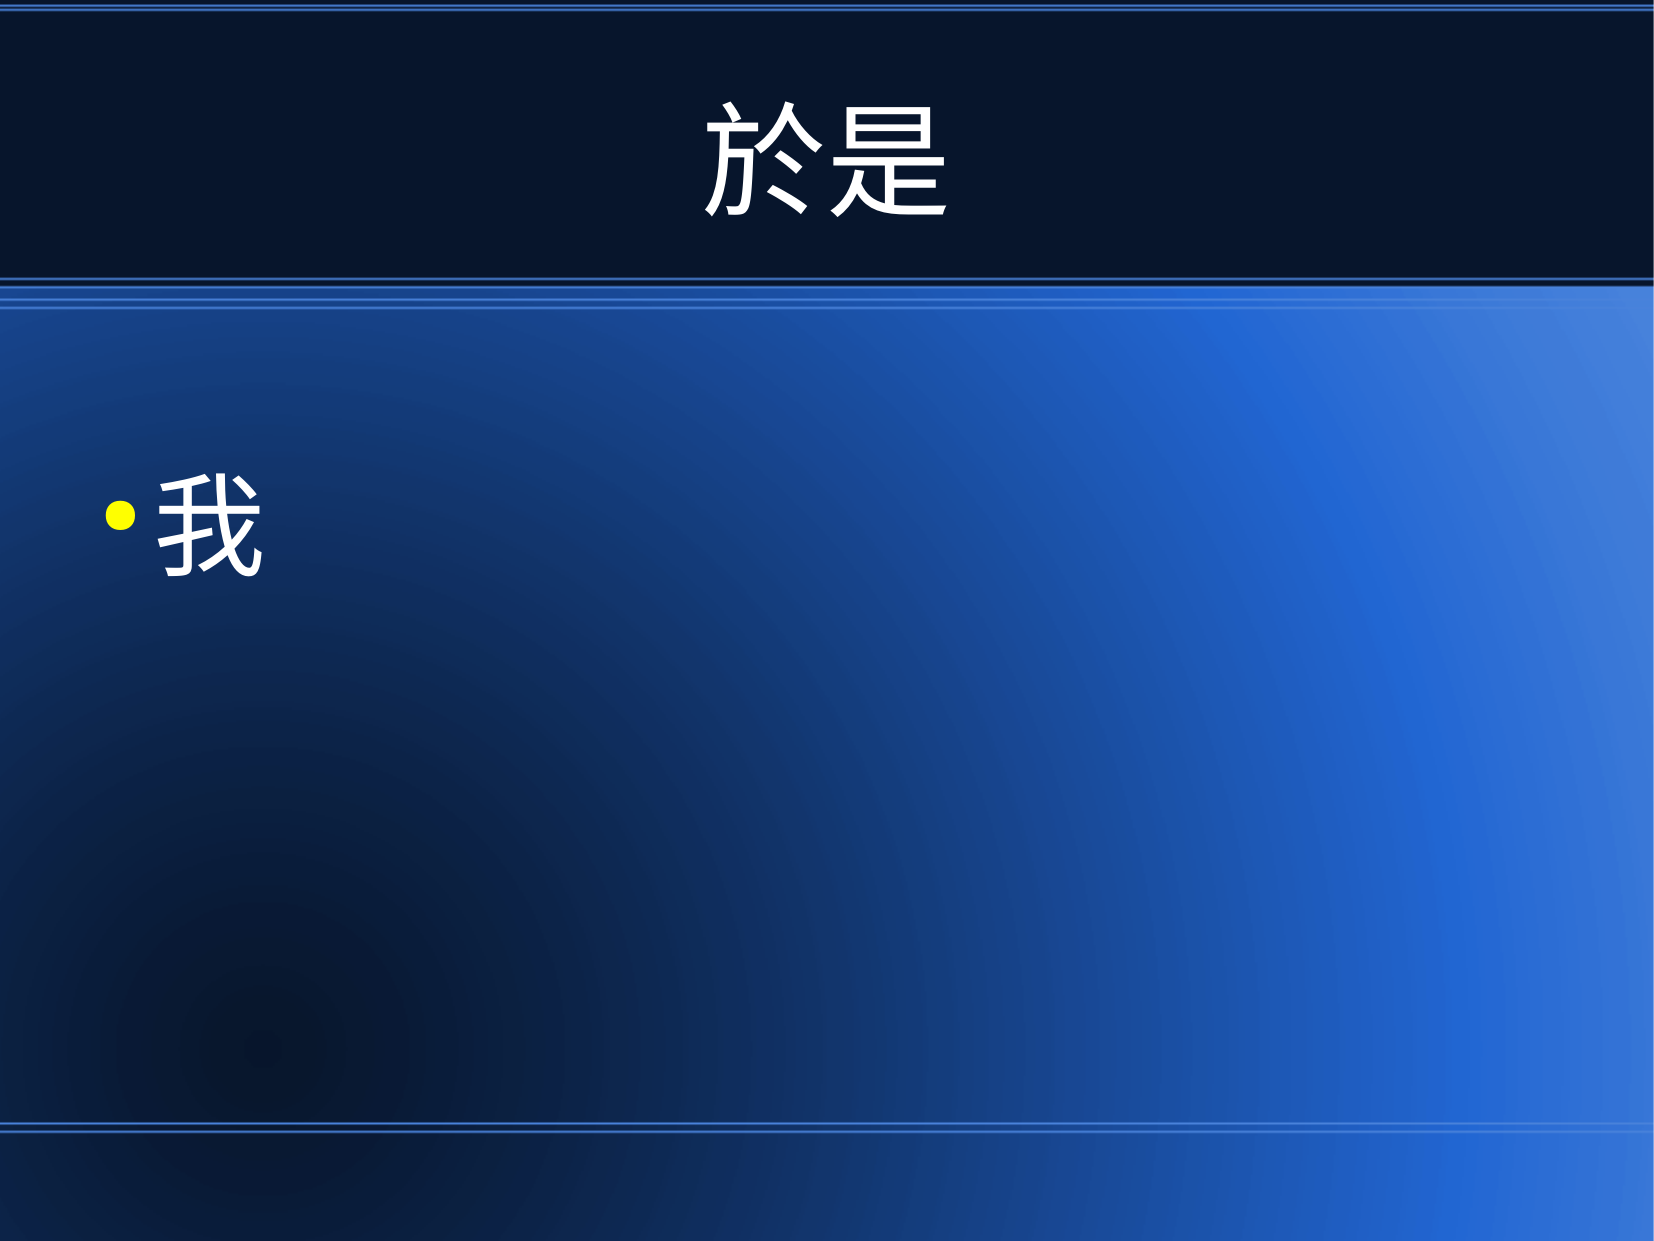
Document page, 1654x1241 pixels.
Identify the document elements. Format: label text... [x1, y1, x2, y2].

list 我 [82, 355, 1571, 1241]
picture [0, 0, 1654, 1241]
title 於是 [82, 49, 1571, 257]
